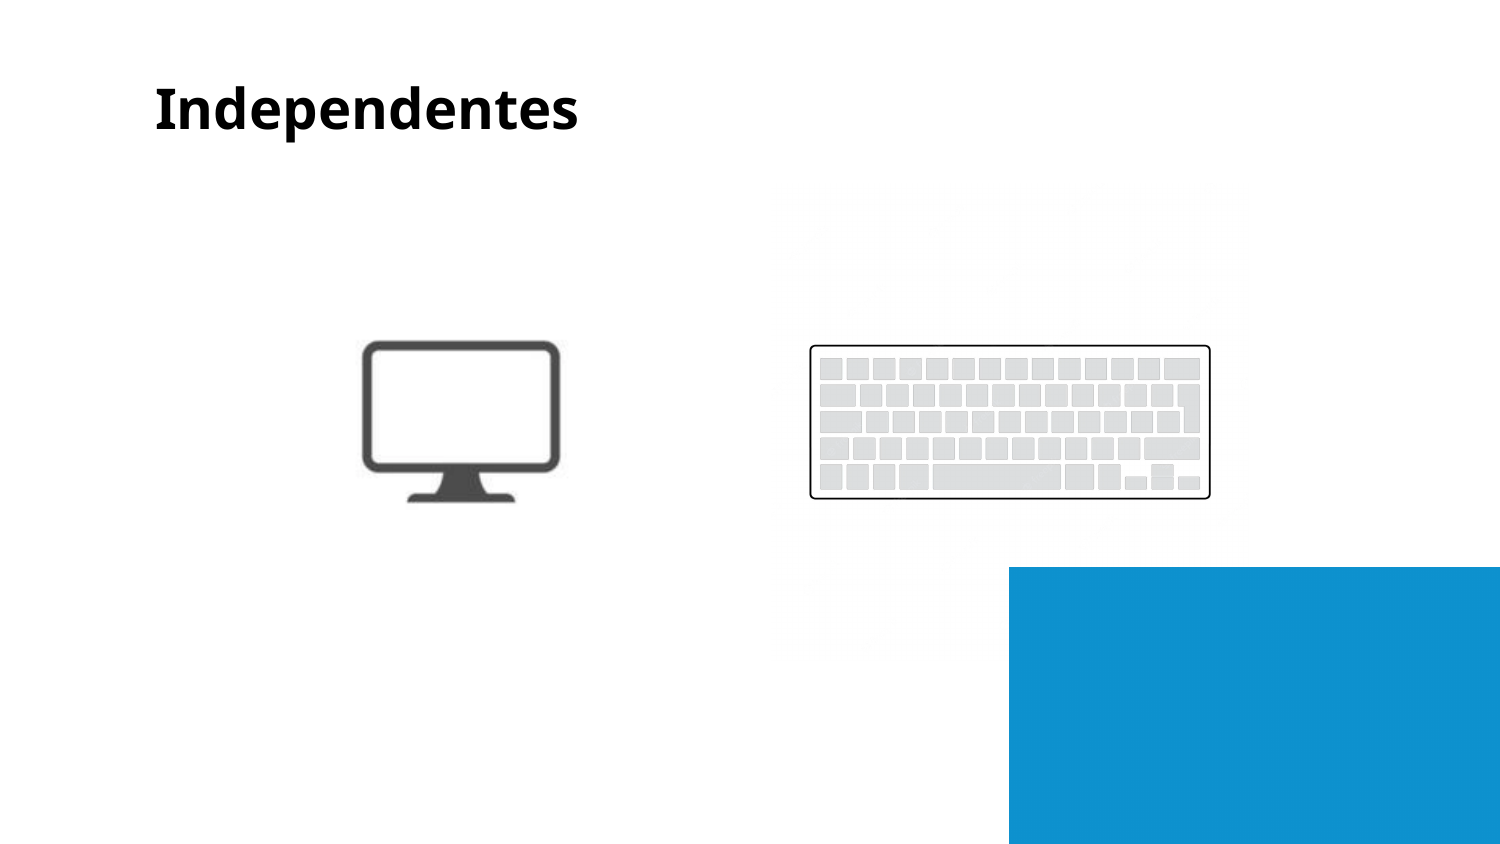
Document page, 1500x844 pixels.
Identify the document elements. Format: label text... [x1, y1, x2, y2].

picture [331, 265, 587, 579]
text_box Independentes [139, 58, 962, 156]
picture [771, 183, 1249, 661]
